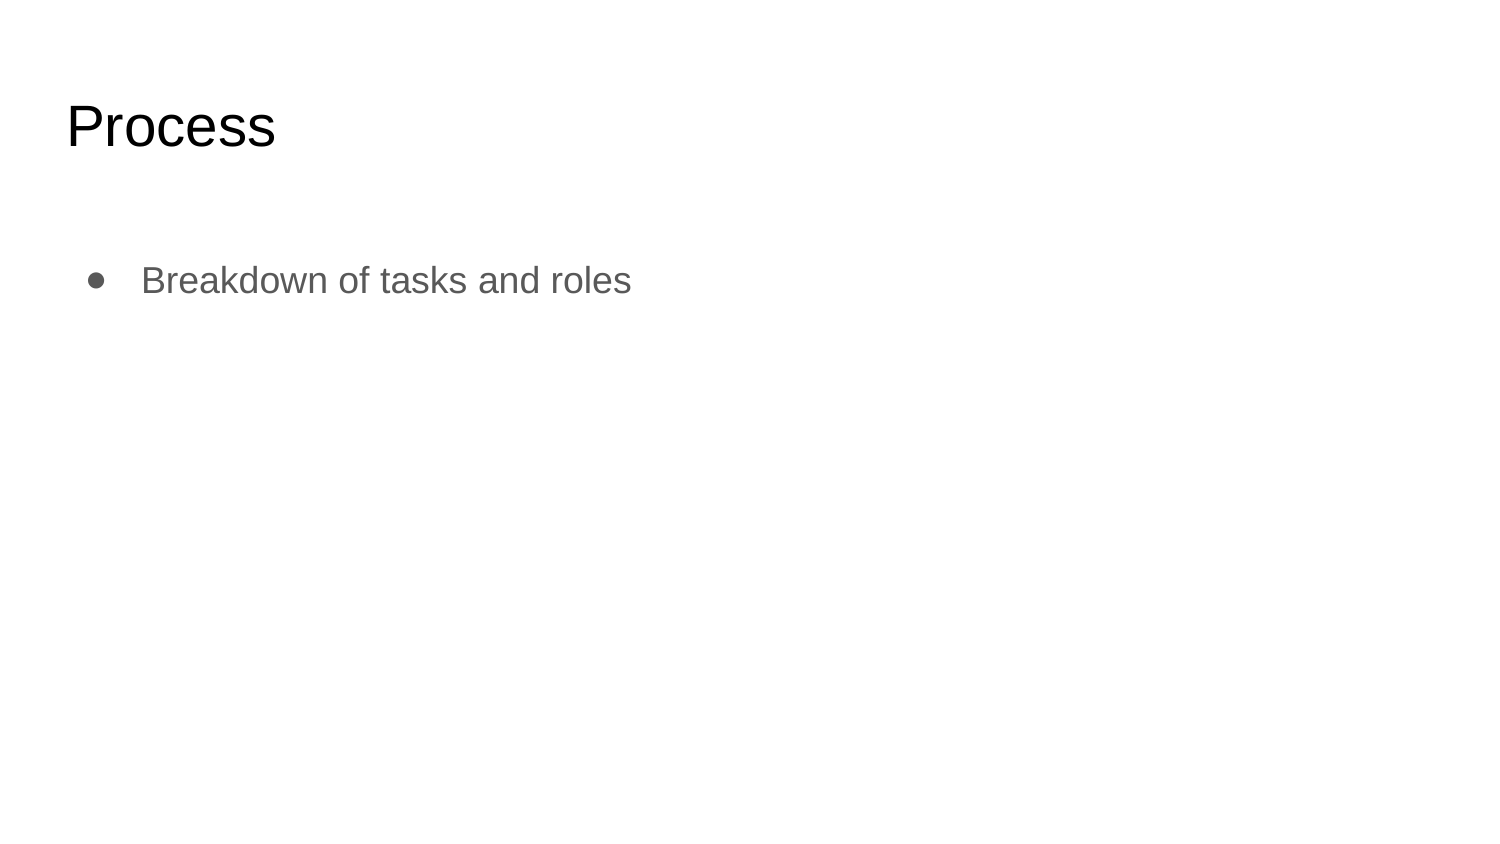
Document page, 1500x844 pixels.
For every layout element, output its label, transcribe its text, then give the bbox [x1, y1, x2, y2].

list Breakdown of tasks and roles [51, 189, 1449, 750]
title Process [51, 72, 1449, 167]
